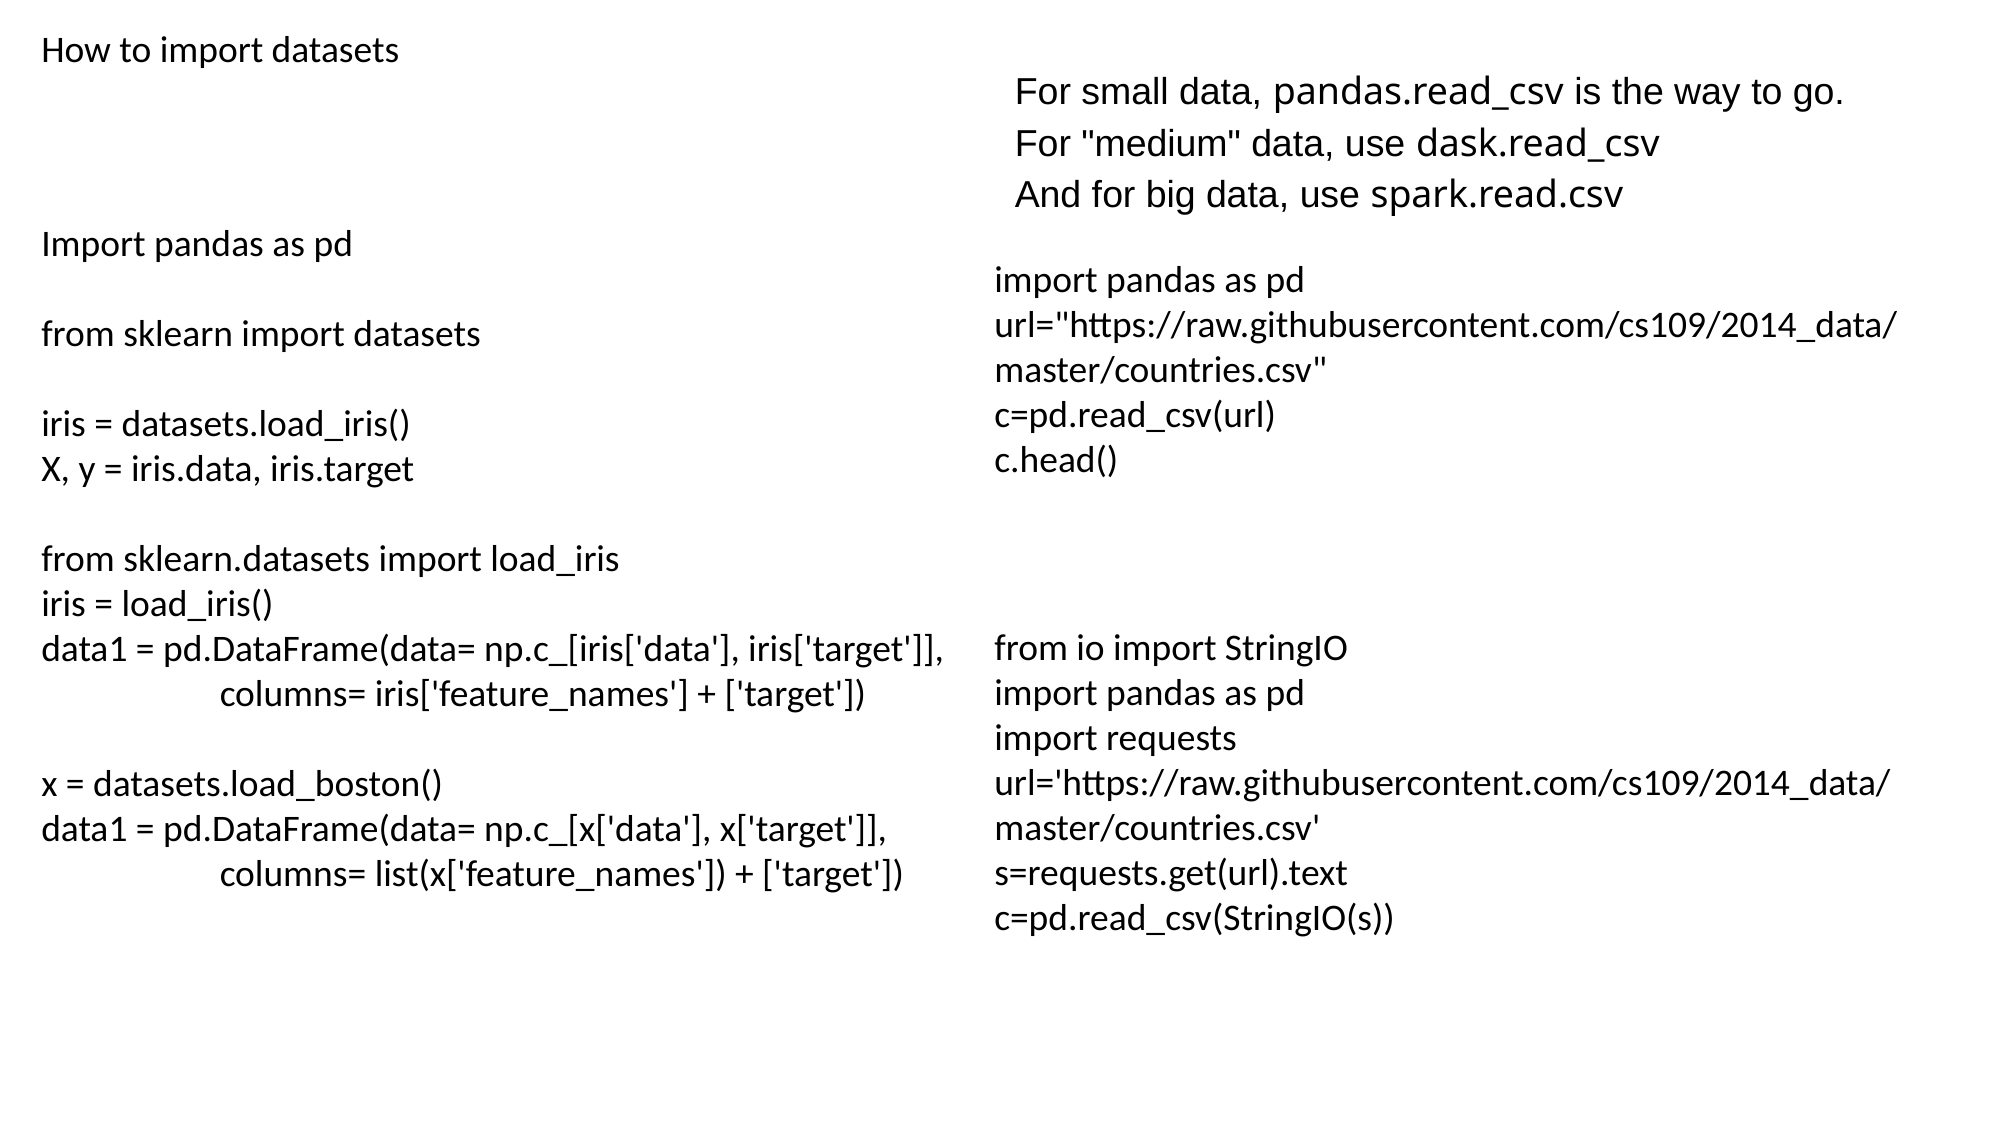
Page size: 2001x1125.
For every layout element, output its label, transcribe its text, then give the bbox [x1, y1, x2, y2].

text_box import pandas as pd url="https://raw.githubusercontent.com/cs109/2014_data/master/countries.csv" c=pd.read_csv(url) c.head() [979, 248, 1980, 488]
text_box from io import StringIO import pandas as pd import requests url='https://raw.githubusercontent.com/cs109/2014_data/master/countries.csv' s=requests.get(url).text c=pd.read_csv(StringIO(s)) [979, 615, 1980, 946]
text_box For small data, pandas.read_csv is the way to go. For "medium" data, use dask.read_csv And for big data, use spark.read.csv [999, 60, 2000, 229]
text_box Import pandas as pd from sklearn import datasets iris = datasets.load_iris() X, y = iris.data, iris.target from sklearn.datasets import load_iris iris = load_iris() data1 = pd.DataFrame(data= np.c_[iris['data'], iris['target']], columns= iris['feature_names'] + ['target']) x = datasets.load_boston() data1 = pd.DataFrame(data= np.c_[x['data'], x['target']], columns= list(x['feature_names']) + ['target']) [26, 211, 1027, 902]
text_box How to import datasets [26, 17, 688, 77]
